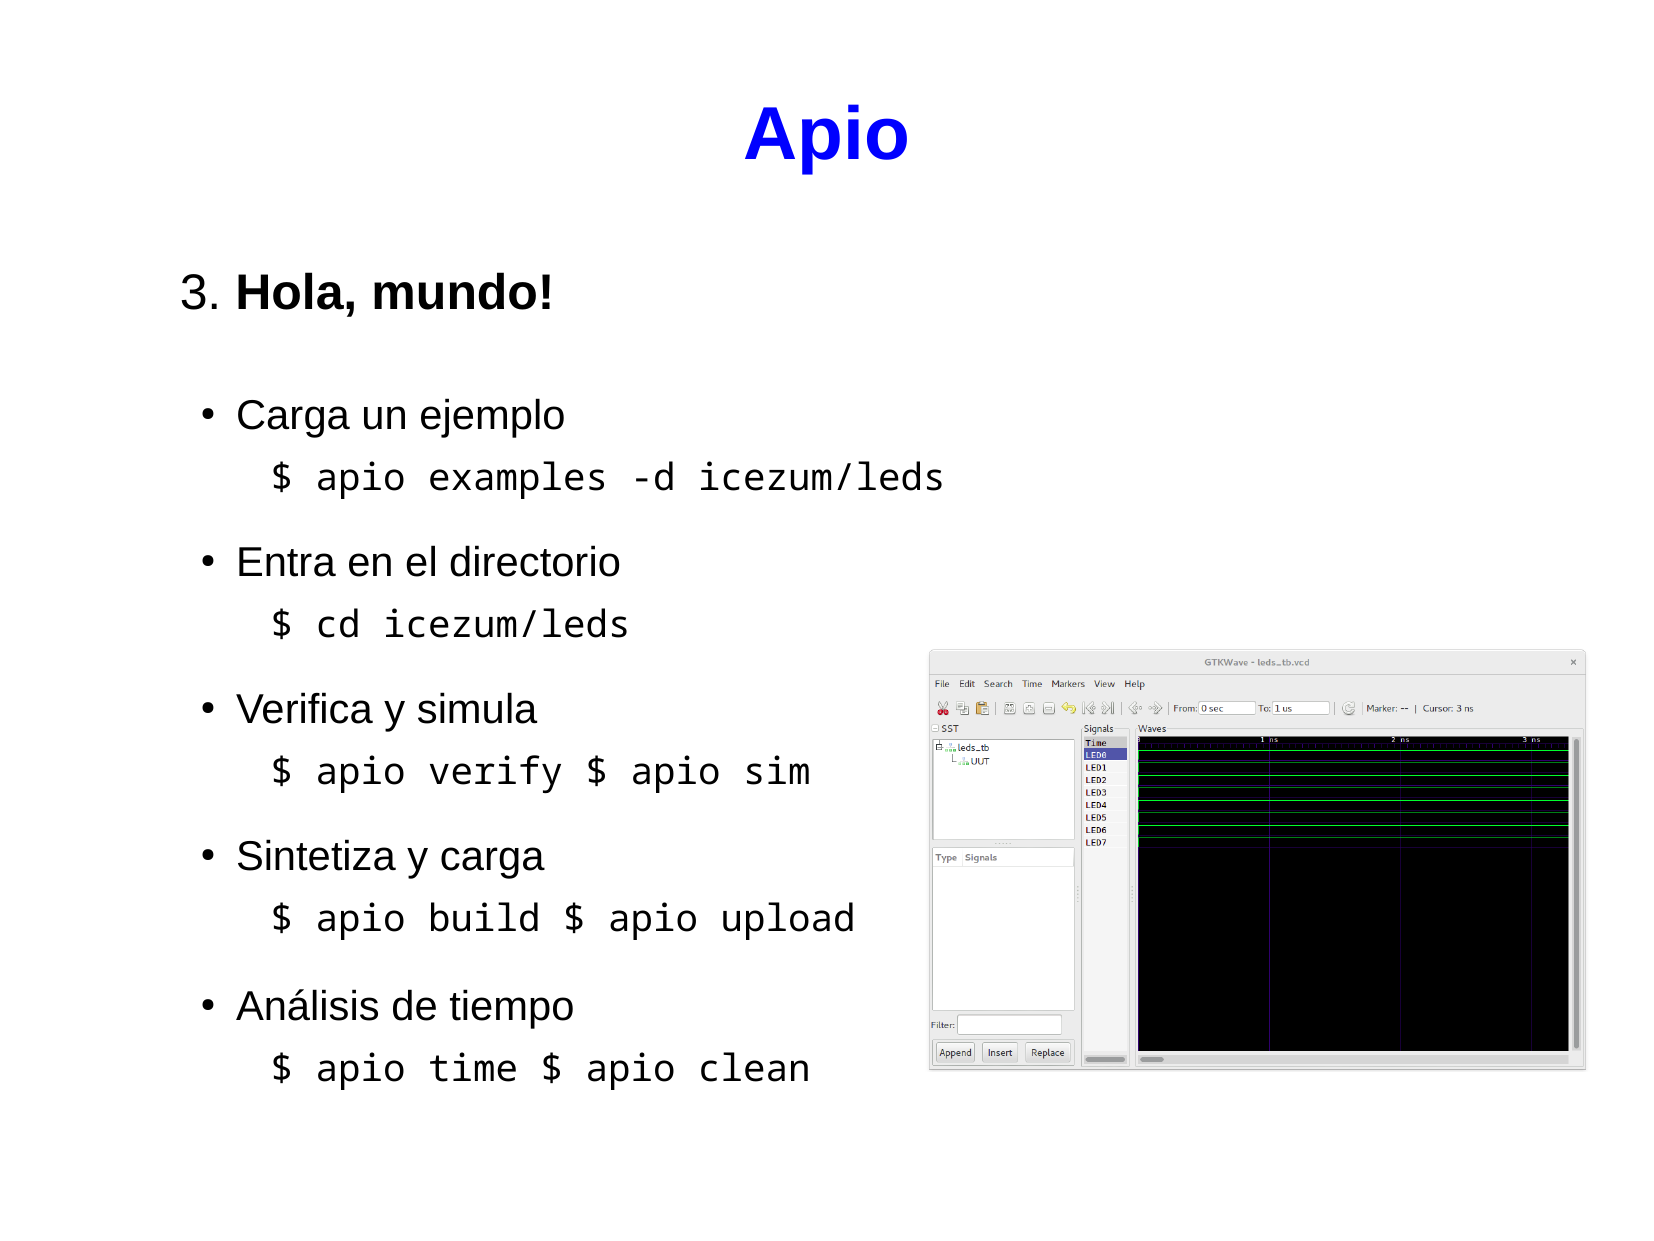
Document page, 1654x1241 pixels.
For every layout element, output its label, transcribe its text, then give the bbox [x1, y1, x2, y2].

text_box Carga un ejemplo $ apio examples -d icezum/leds Entra en el directorio $ cd icezum/leds Verifica y simula $ apio verify $ apio sim Sintetiza y carga $ apio build $ apio upload Análisis de tiempo $ apio time $ apio clean [185, 384, 1486, 1192]
title Apio [82, 30, 1571, 238]
picture [924, 644, 1591, 1072]
text_box 3. Hola, mundo! [165, 239, 571, 345]
